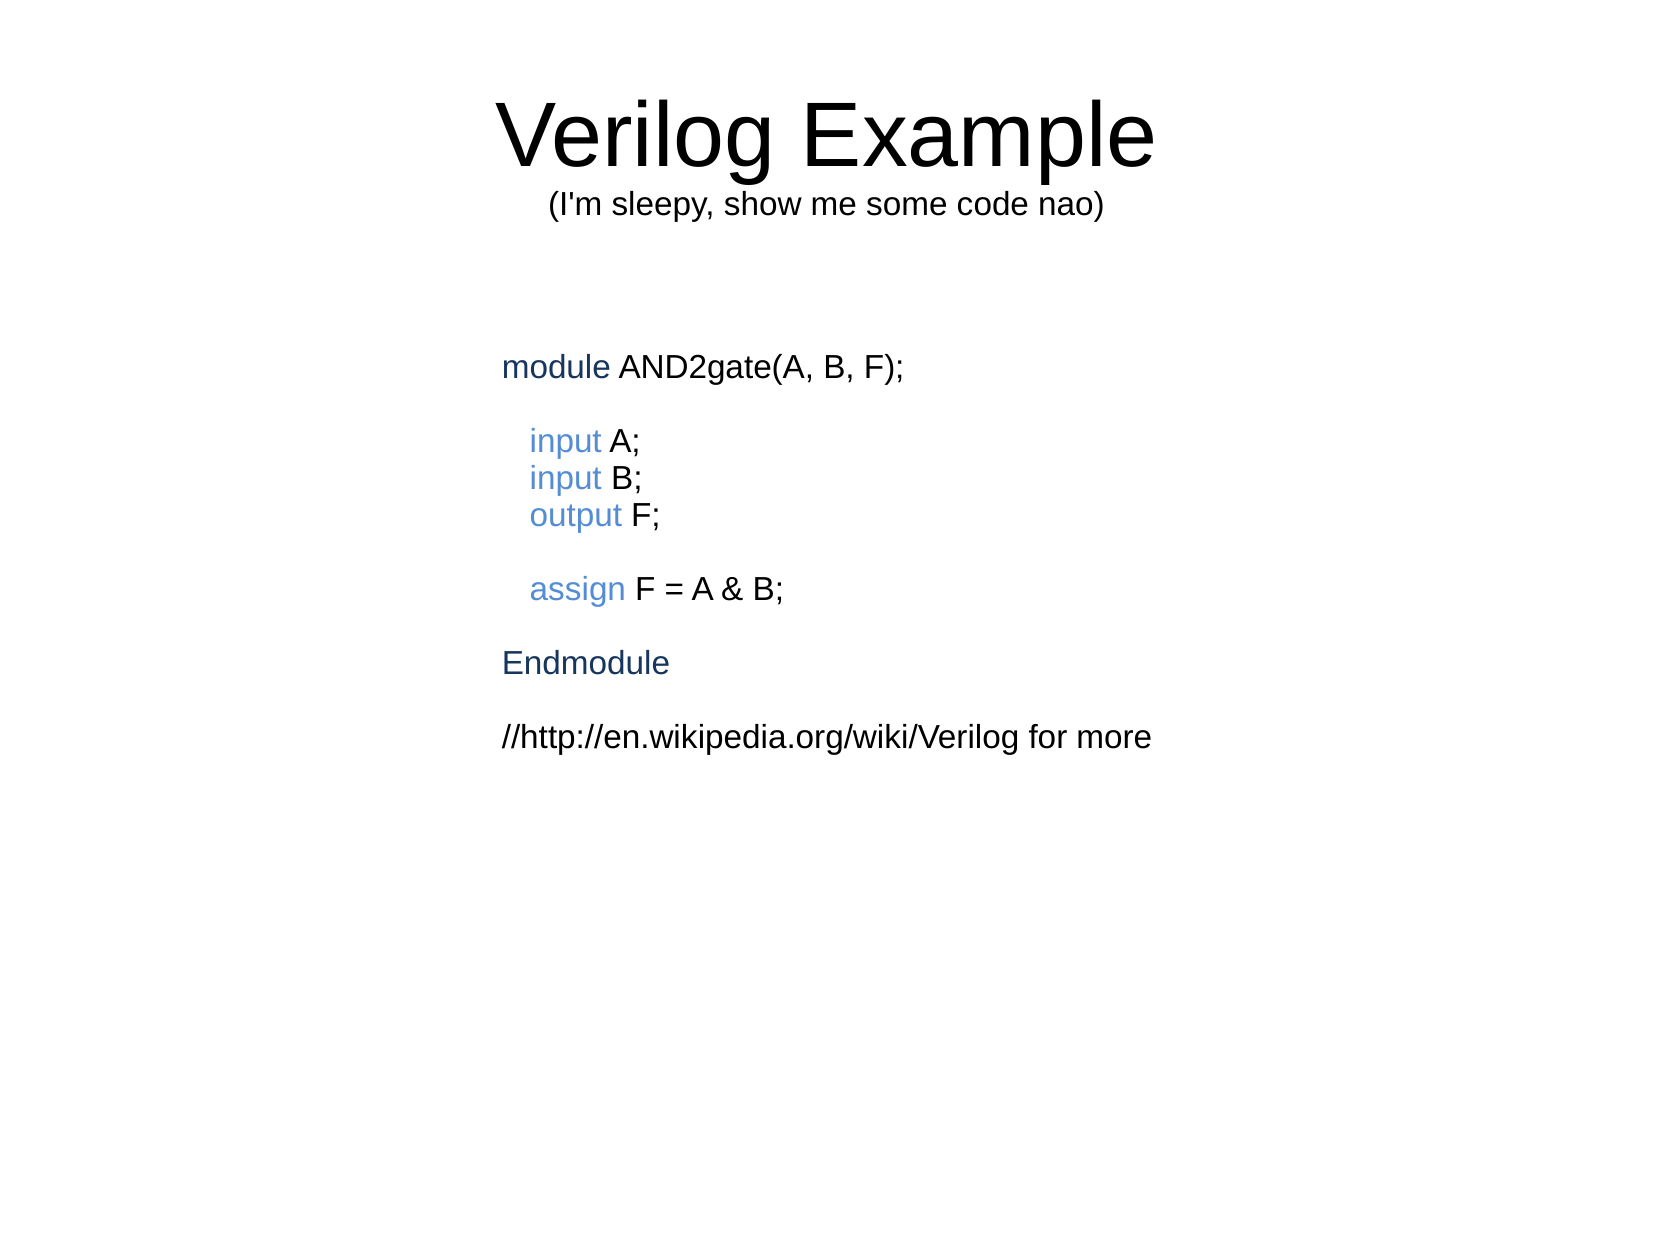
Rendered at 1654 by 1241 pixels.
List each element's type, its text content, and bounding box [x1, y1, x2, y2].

text_box module AND2gate(A, B, F); input A; input B; output F; assign F = A & B; Endmodule //http://en.wikipedia.org/wiki/Verilog for more [487, 341, 1171, 1156]
title Verilog Example (I'm sleepy, show me some code nao) [82, 49, 1571, 257]
